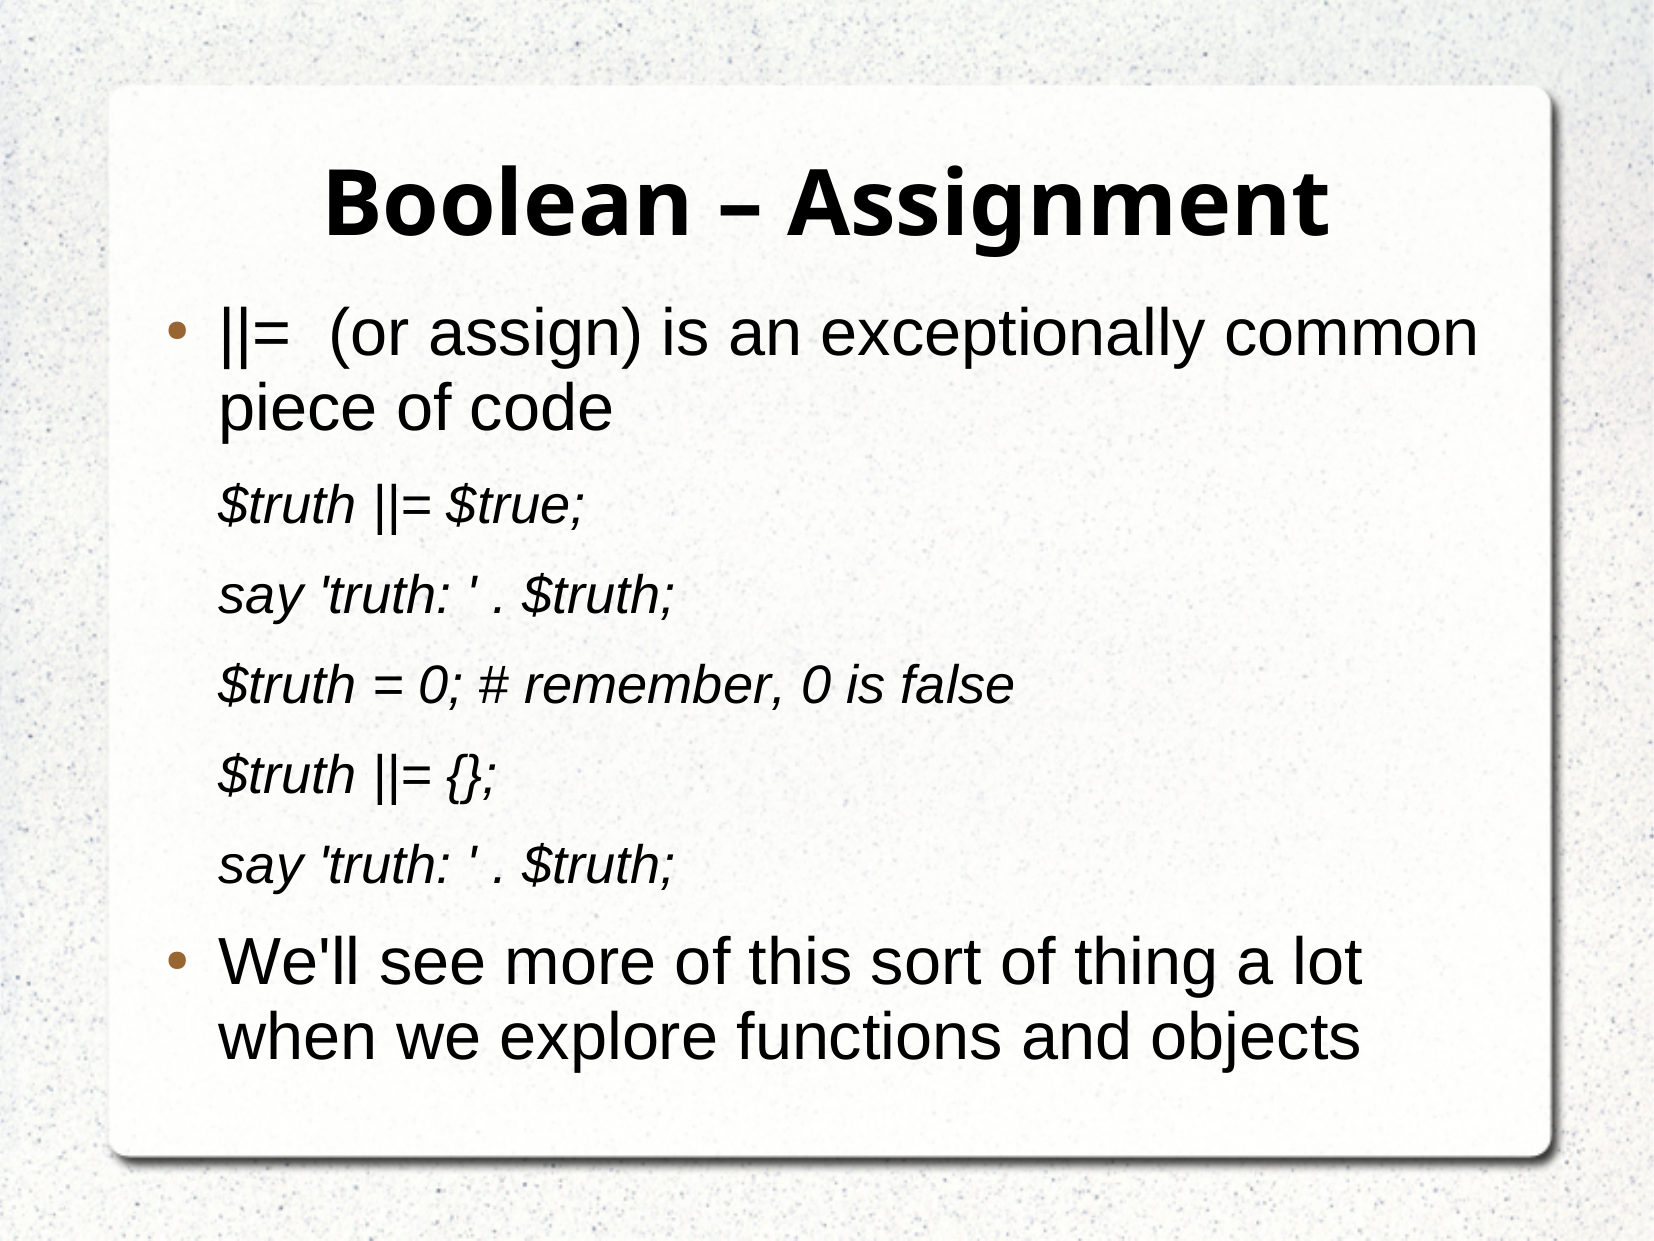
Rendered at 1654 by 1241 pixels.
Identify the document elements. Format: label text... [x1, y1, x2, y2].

list ||= (or assign) is an exceptionally common piece of code $truth ||= $true; say 'truth: ' . $truth; $truth = 0; # remember, 0 is false $truth ||= {}; say 'truth: ' . $truth; We'll see more of this sort of thing a lot when we explore functions and objects [147, 295, 1506, 1074]
picture [0, 0, 1654, 1241]
title Boolean – Assignment [118, 96, 1536, 304]
